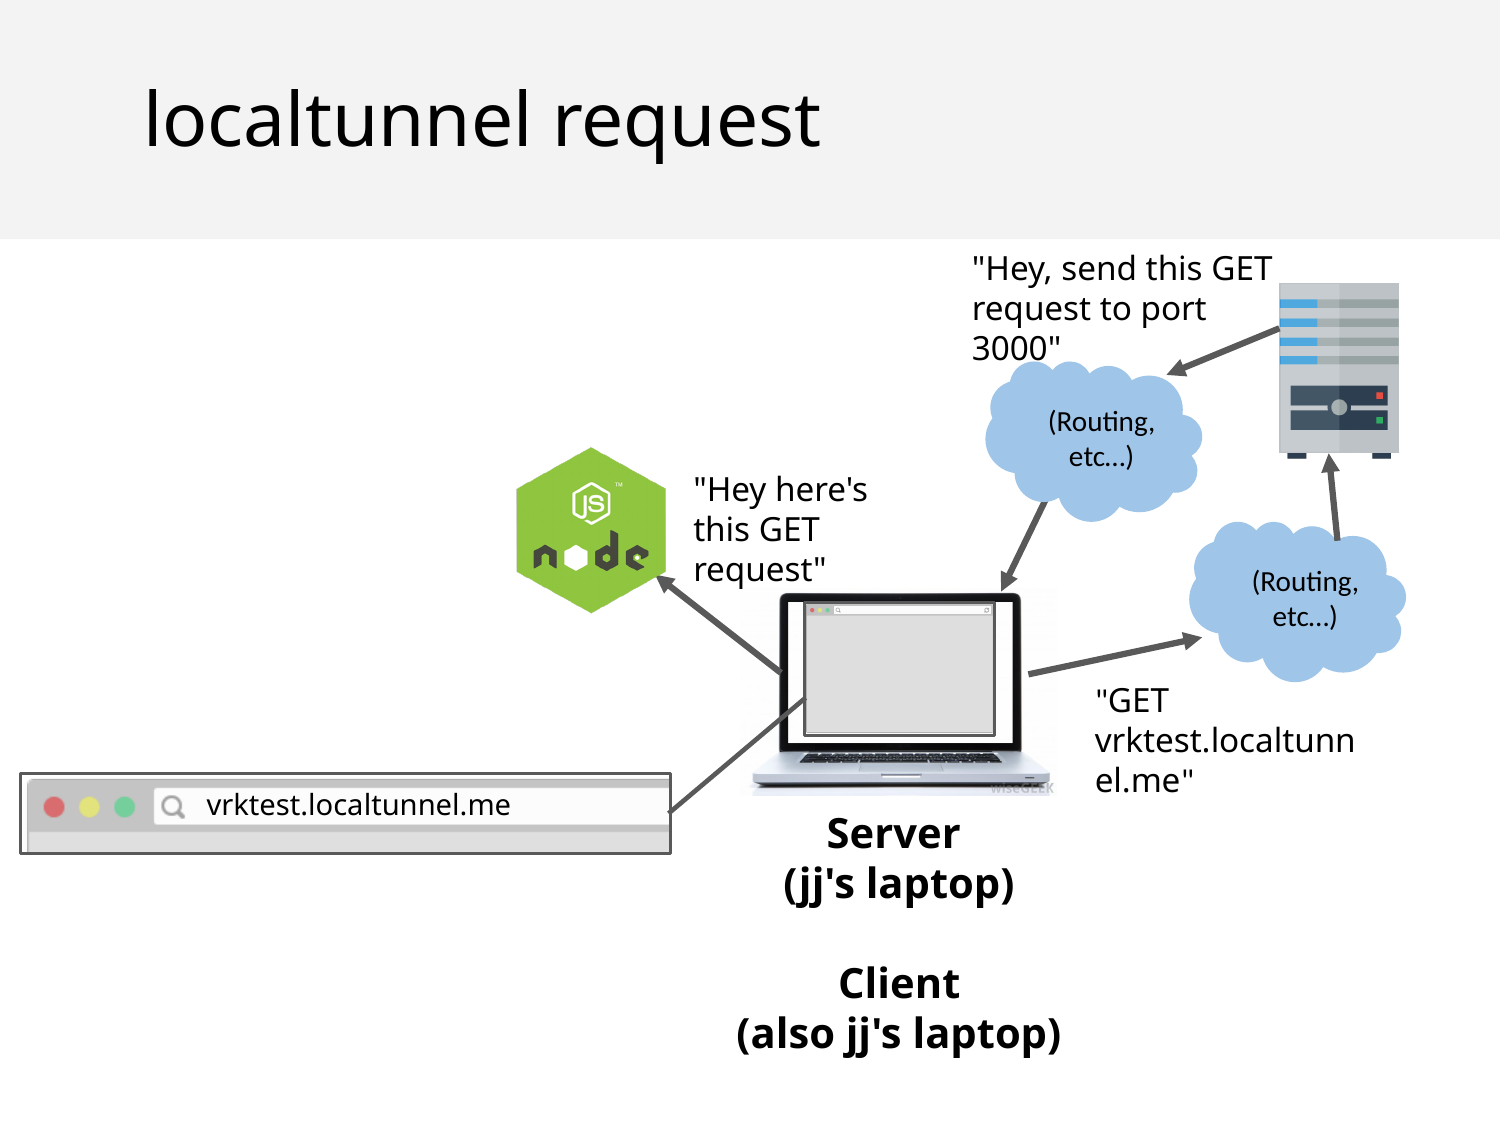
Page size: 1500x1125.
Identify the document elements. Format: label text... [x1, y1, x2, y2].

text_box "Hey, send this GET request to port 3000" [956, 232, 1300, 348]
picture [805, 603, 994, 735]
picture [740, 693, 803, 749]
picture [22, 775, 669, 852]
text_box "GET vrktest.localtunnel.me" [1079, 664, 1387, 904]
text_box Server (jj's laptop) Client (also jj's laptop) [678, 816, 1121, 1047]
title localtunnel request [128, 56, 1372, 183]
text_box (Routing, etc…) [985, 361, 1203, 522]
picture [505, 445, 676, 616]
text_box vrktest.localtunnel.me [191, 771, 623, 843]
picture [1244, 279, 1432, 467]
picture [740, 588, 1057, 796]
text_box (Routing, etc…) [1189, 521, 1407, 683]
text_box "Hey here's this GET request" [678, 453, 910, 693]
